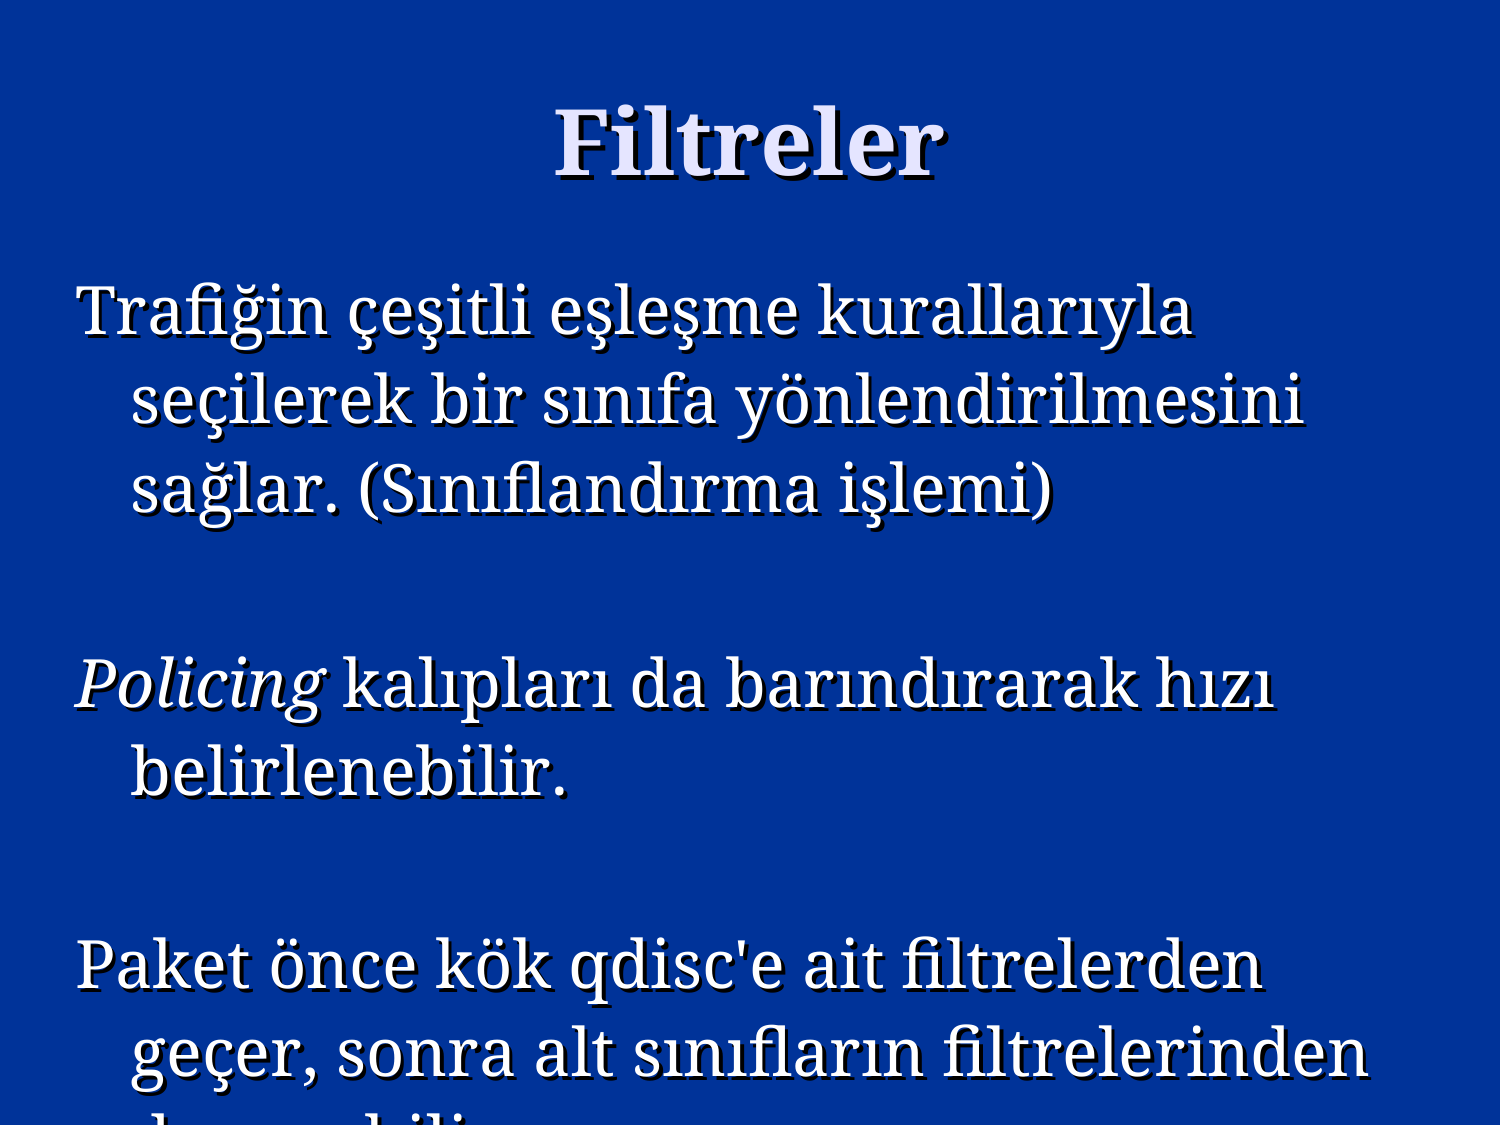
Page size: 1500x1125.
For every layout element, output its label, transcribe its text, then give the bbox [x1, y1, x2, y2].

list Trafiğin çeşitli eşleşme kurallarıyla seçilerek bir sınıfa yönlendirilmesini sağlar. (Sınıflandırma işlemi) Policing kalıpları da barındırarak hızı belirlenebilir. Paket önce kök qdisc'e ait filtrelerden geçer, sonra alt sınıfların filtrelerinden de geçebilir. [75, 263, 1426, 1058]
title Filtreler [75, 44, 1426, 233]
